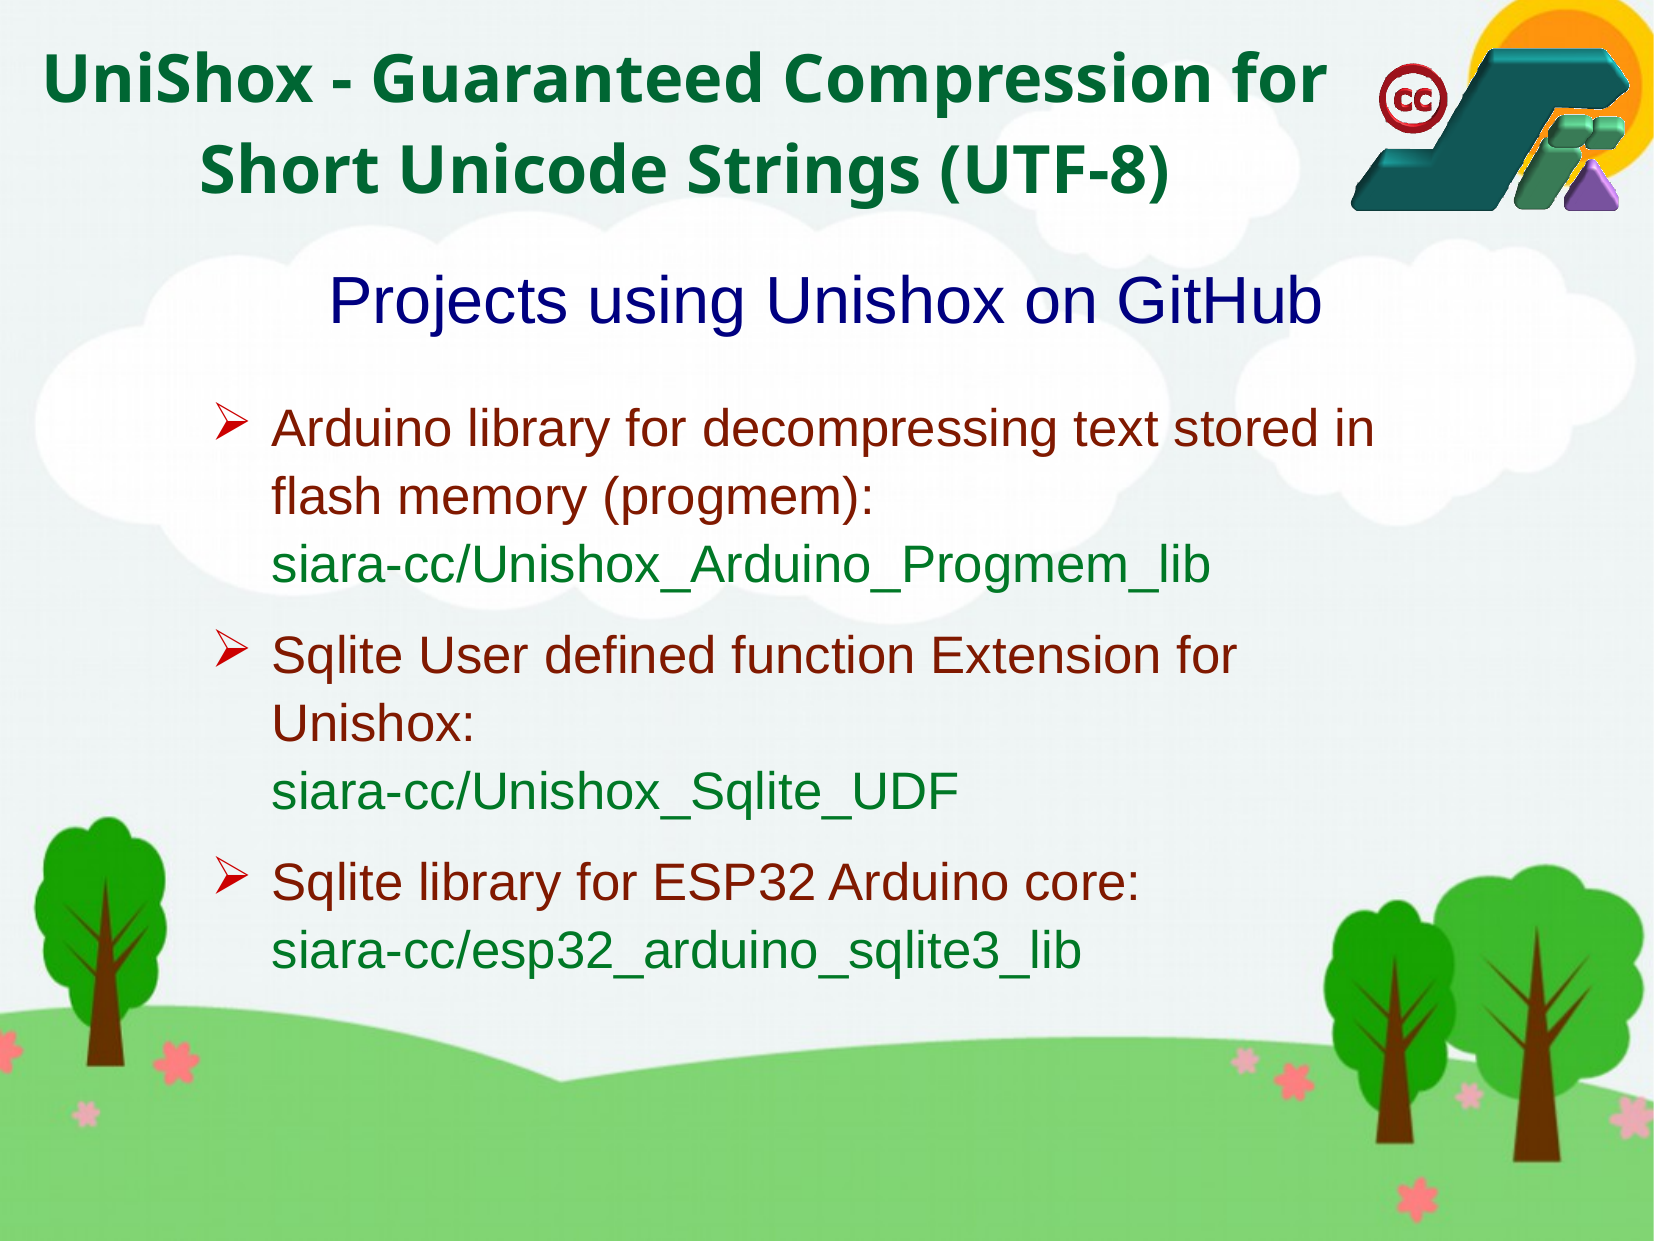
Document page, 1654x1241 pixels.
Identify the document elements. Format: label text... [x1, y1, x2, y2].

list Arduino library for decompressing text stored in flash memory (progmem): siara-cc/Unishox_Arduino_Progmem_lib Sqlite User defined function Extension for Unishox: siara-cc/Unishox_Sqlite_UDF Sqlite library for ESP32 Arduino core: siara-cc/esp32_arduino_sqlite3_lib [183, 405, 1412, 987]
title Projects using Unishox on GitHub [82, 197, 1571, 405]
picture [0, 0, 1654, 1241]
text_box UniShox - Guaranteed Compression for Short Unicode Strings (UTF-8) [23, 24, 1347, 237]
